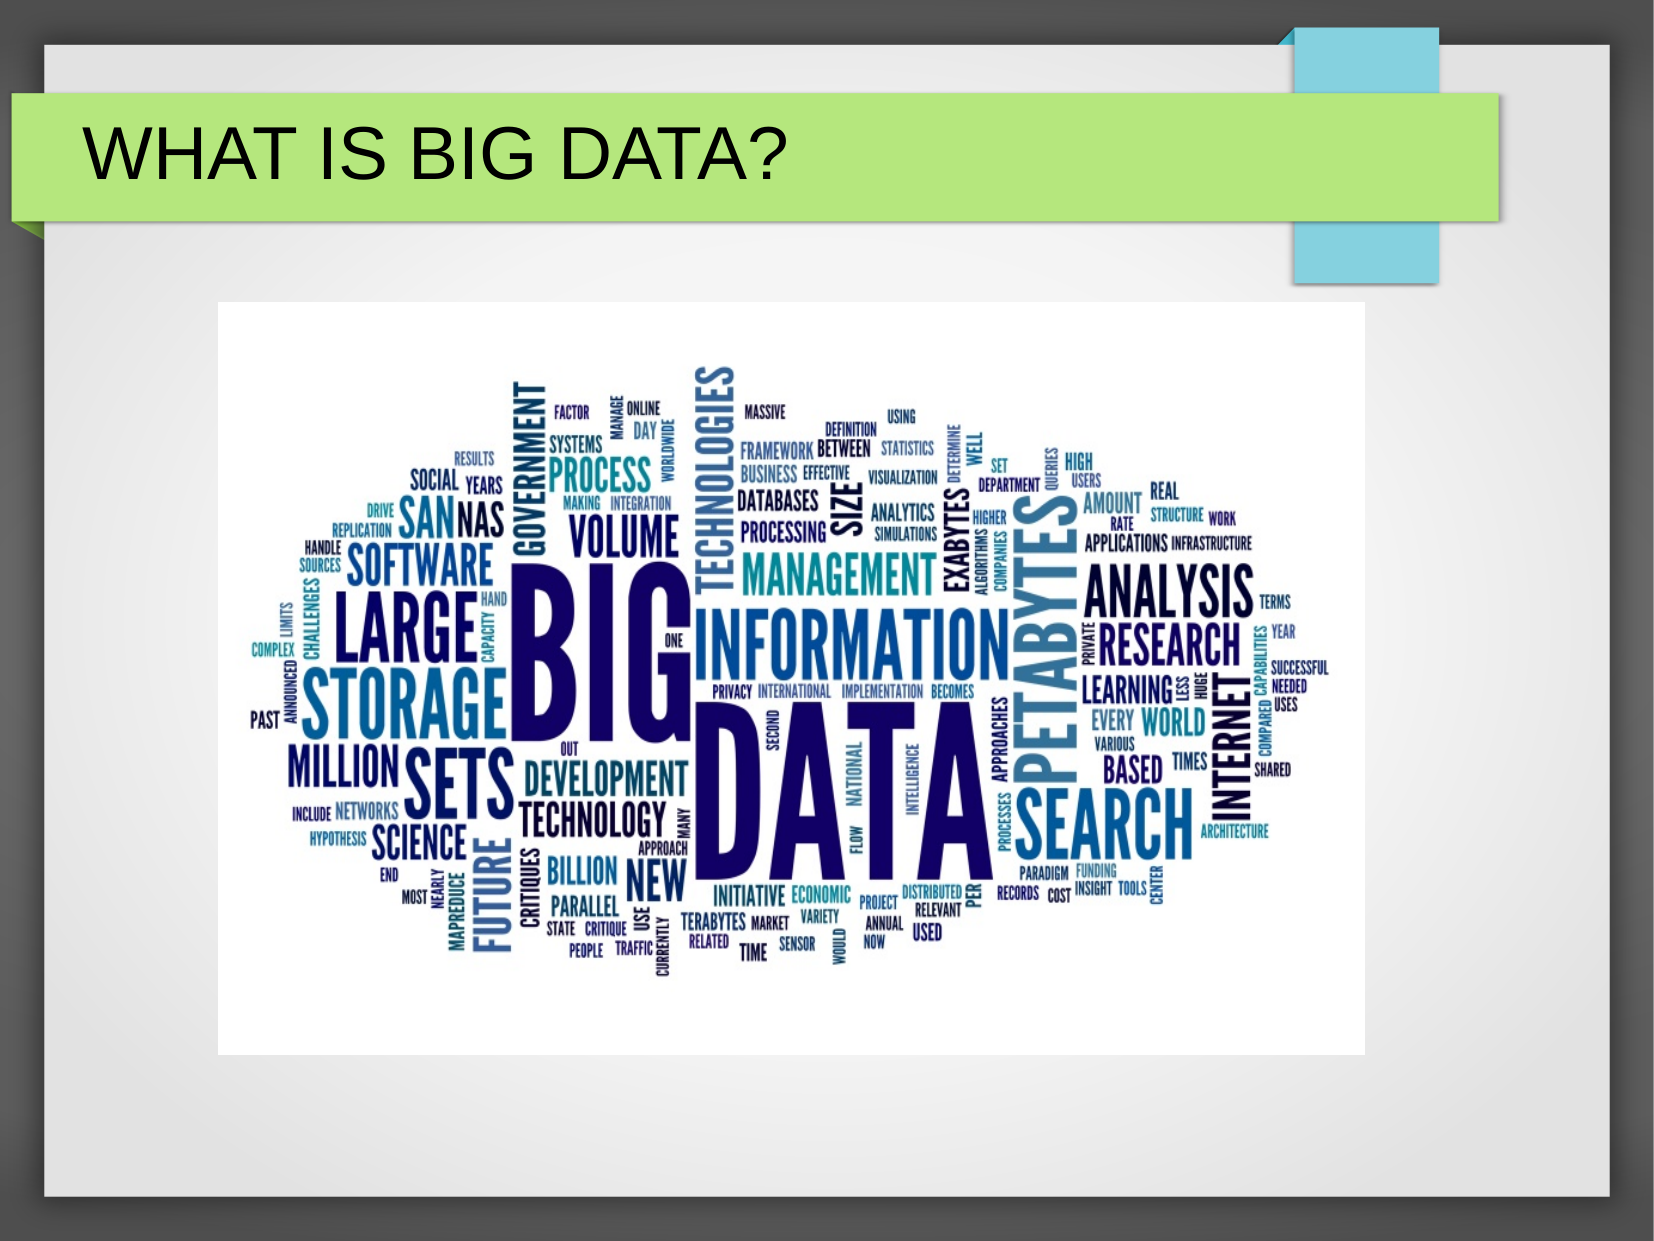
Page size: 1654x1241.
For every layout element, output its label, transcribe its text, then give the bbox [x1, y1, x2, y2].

title WHAT IS BIG DATA? [82, 94, 1264, 213]
picture [0, 0, 1654, 1241]
